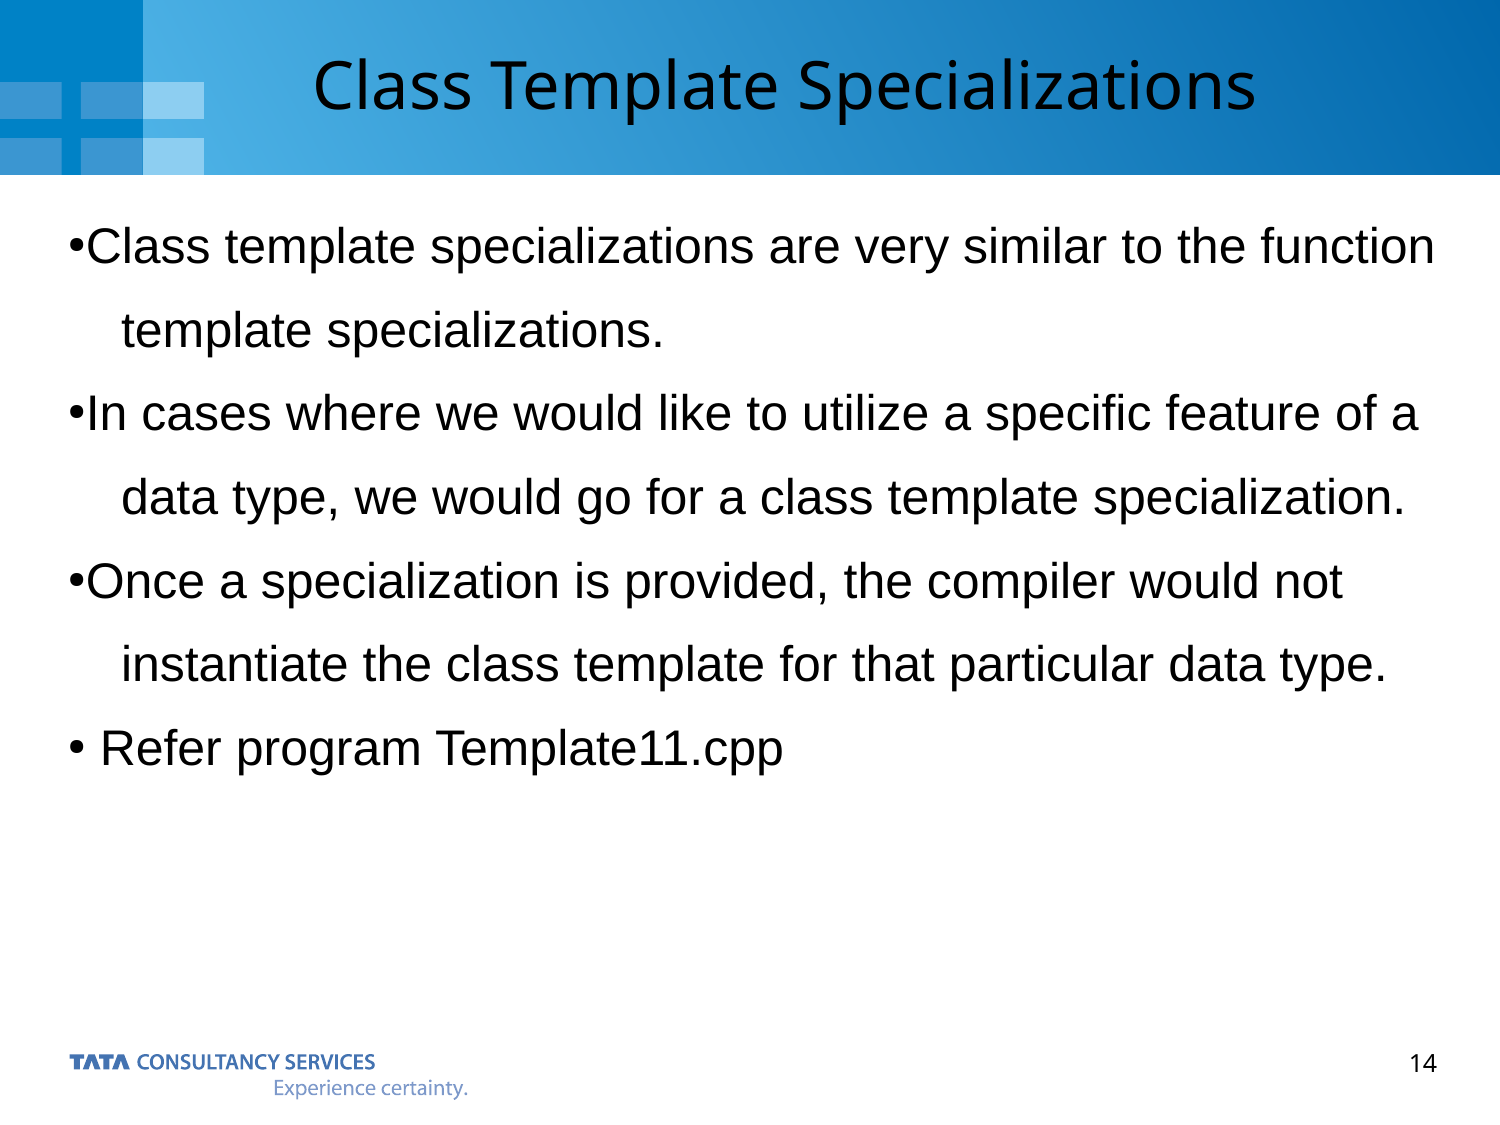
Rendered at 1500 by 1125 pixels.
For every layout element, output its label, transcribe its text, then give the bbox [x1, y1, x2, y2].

text_box Class template specializations are very similar to the function template specializations. In cases where we would like to utilize a specific feature of a data type, we would go for a class template specialization. Once a specialization is provided, the compiler would not instantiate the class template for that particular data type. Refer program Template11.cpp [35, 183, 1465, 1034]
text_box Class Template Specializations [224, 11, 1347, 154]
